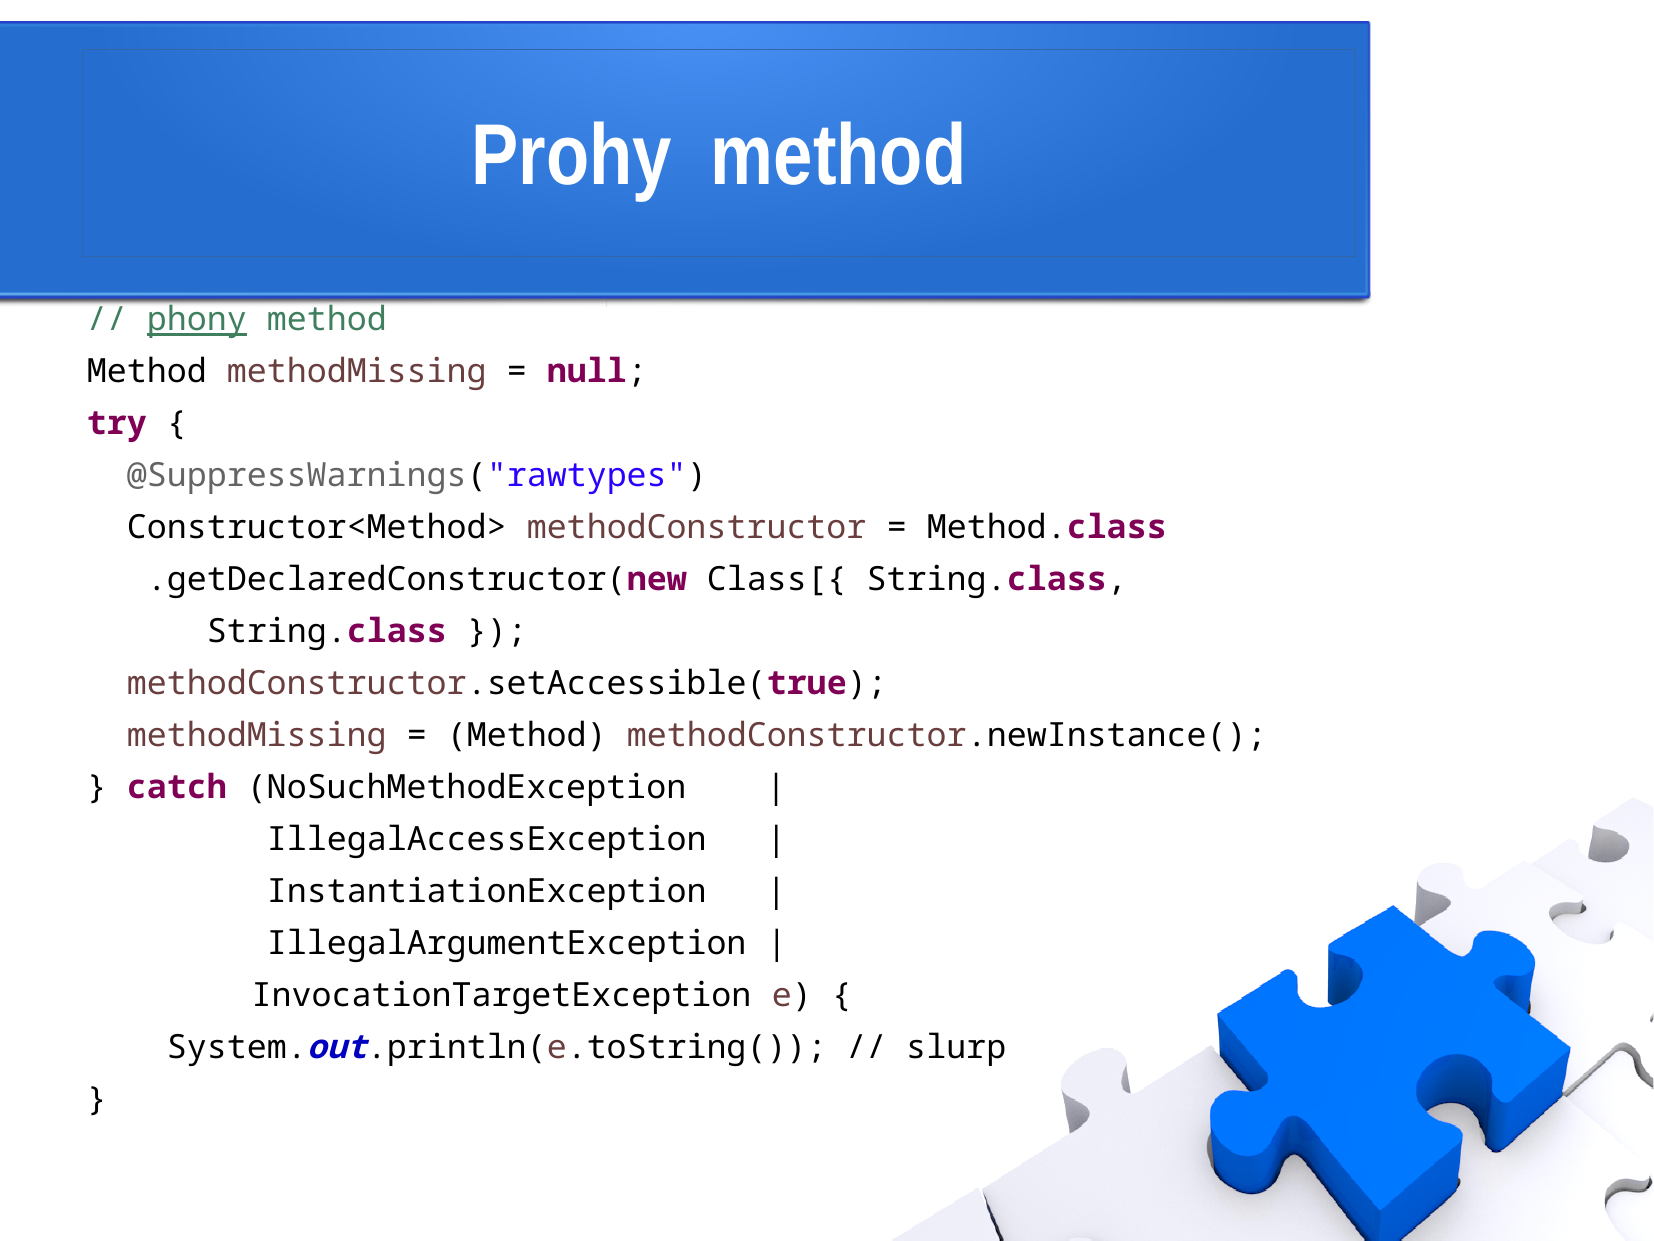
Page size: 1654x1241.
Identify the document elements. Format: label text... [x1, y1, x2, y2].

picture [872, 655, 1654, 1241]
picture [0, 21, 1375, 307]
text_box // phony method Method methodMissing = null; try { @SuppressWarnings("rawtypes") Constructor<Method> methodConstructor = Method.class .getDeclaredConstructor(new Class[{ String.class, String.class }); methodConstructor.setAccessible(true); methodMissing = (Method) methodConstructor.newInstance(); } catch (NoSuchMethodException | IllegalAccessException | InstantiationException | IllegalArgumentException | InvocationTargetException e) { System.out.println(e.toString()); // slurp } [71, 344, 1561, 1064]
title Prohy method [82, 49, 1356, 257]
